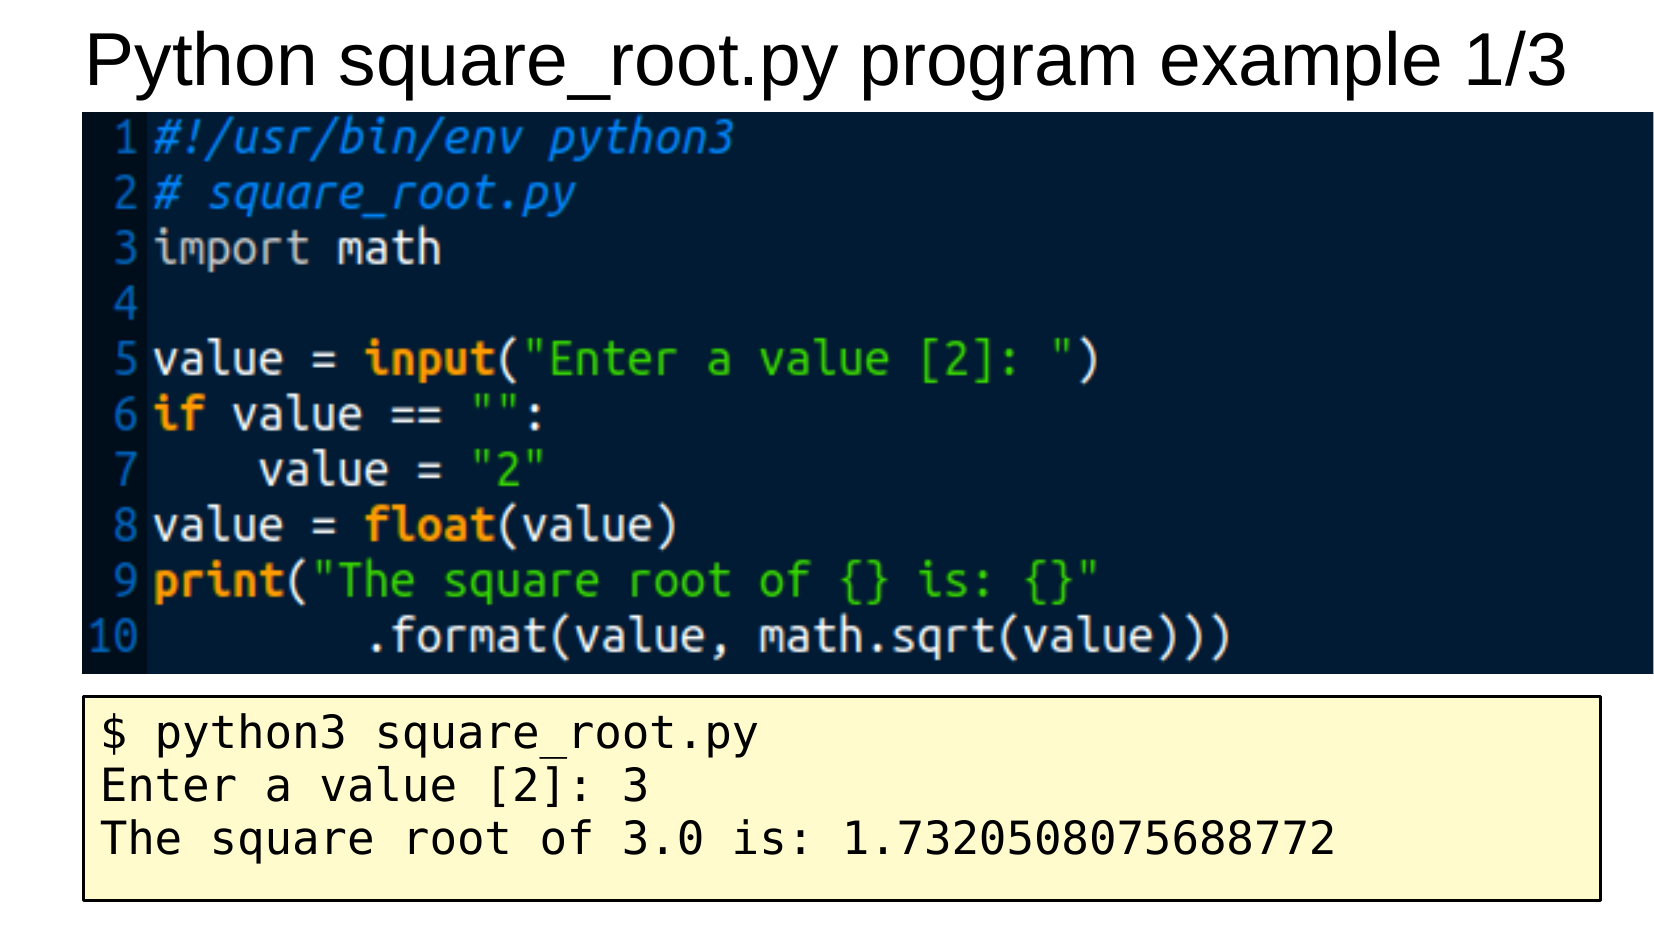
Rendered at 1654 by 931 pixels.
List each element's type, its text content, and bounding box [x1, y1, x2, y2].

text_box $ python3 square_root.py Enter a value [2]: 3 The square root of 3.0 is: 1.7320508075688772 [83, 696, 1601, 901]
title Python square_root.py program example 1/3 [82, 13, 1571, 107]
picture [82, 112, 1654, 674]
